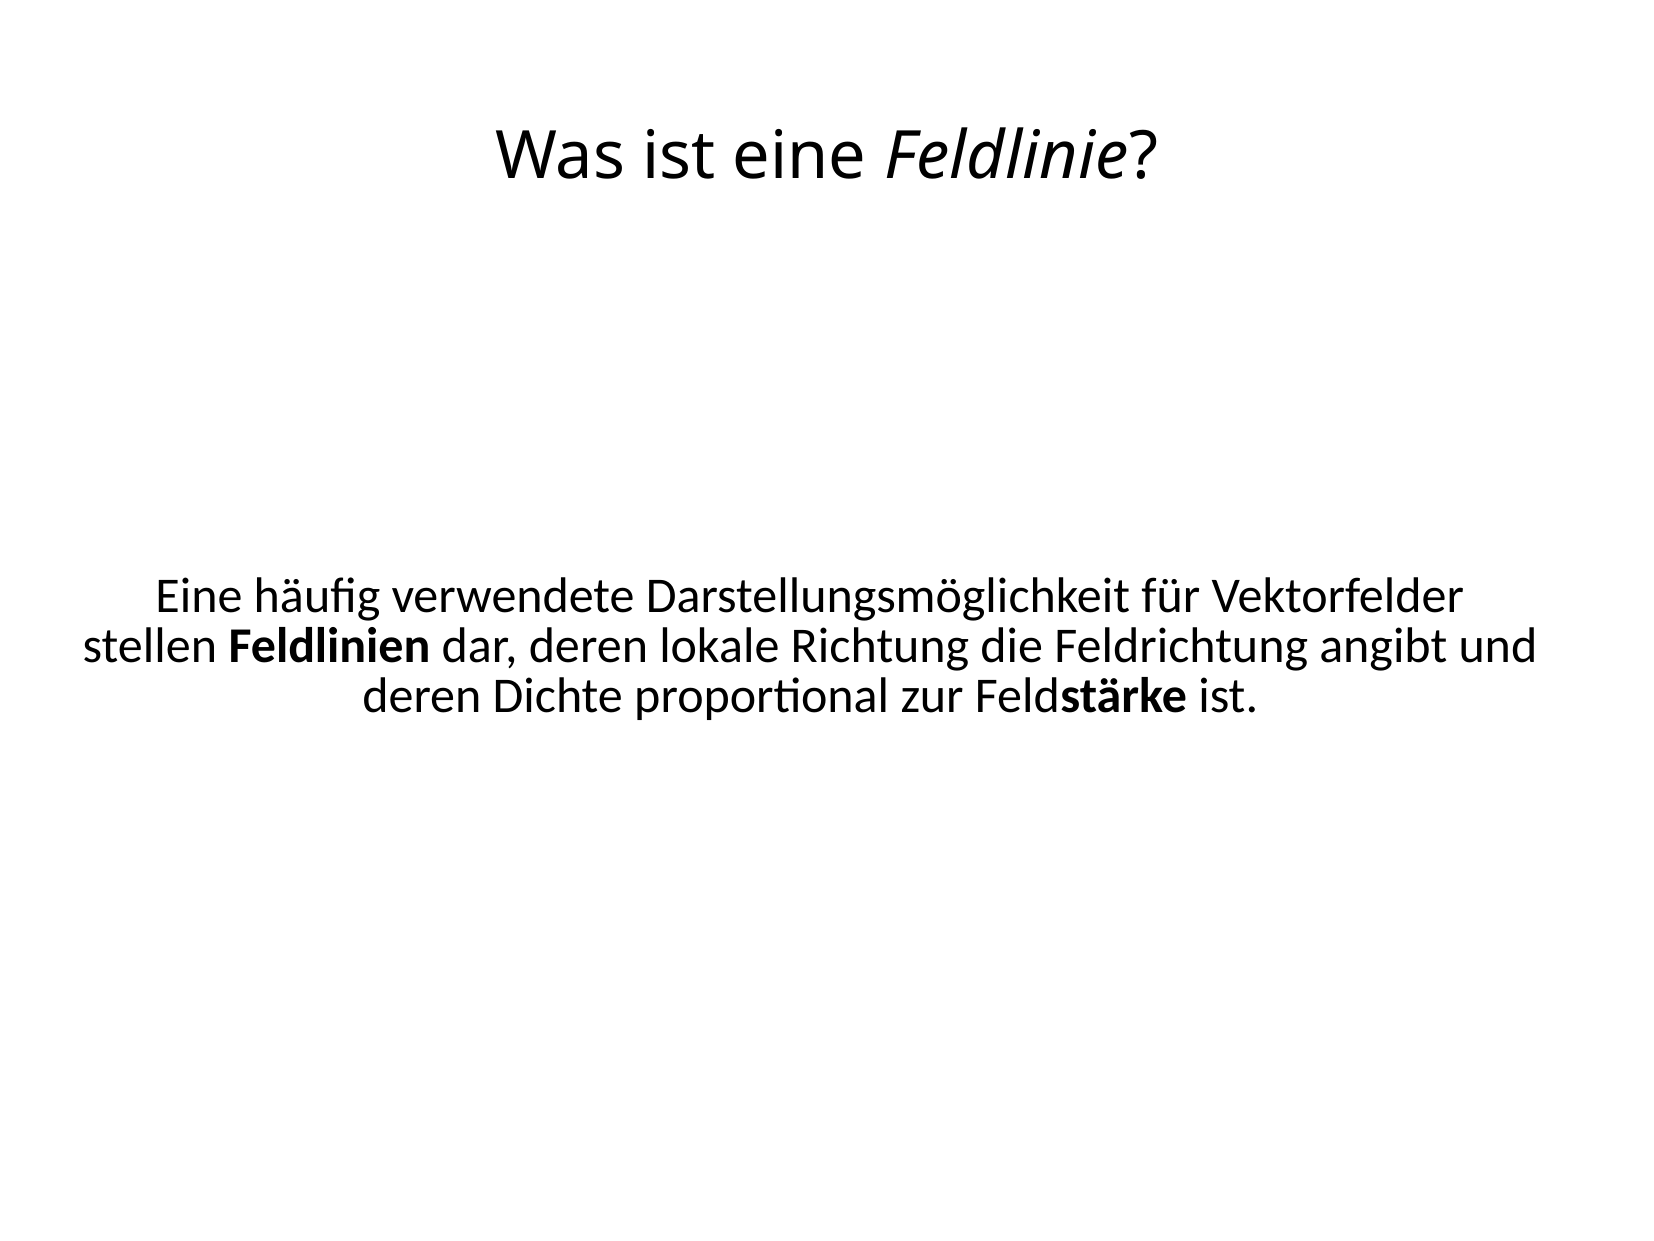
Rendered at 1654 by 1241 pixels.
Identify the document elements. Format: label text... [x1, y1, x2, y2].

subtitle Eine häufig verwendete Darstellungsmöglichkeit für Vektorfelder stellen Feldlinien dar, deren lokale Richtung die Feldrichtung angibt und deren Dichte proportional zur Feldstärke ist. [82, 290, 1538, 1010]
title Was ist eine Feldlinie? [82, 49, 1571, 257]
